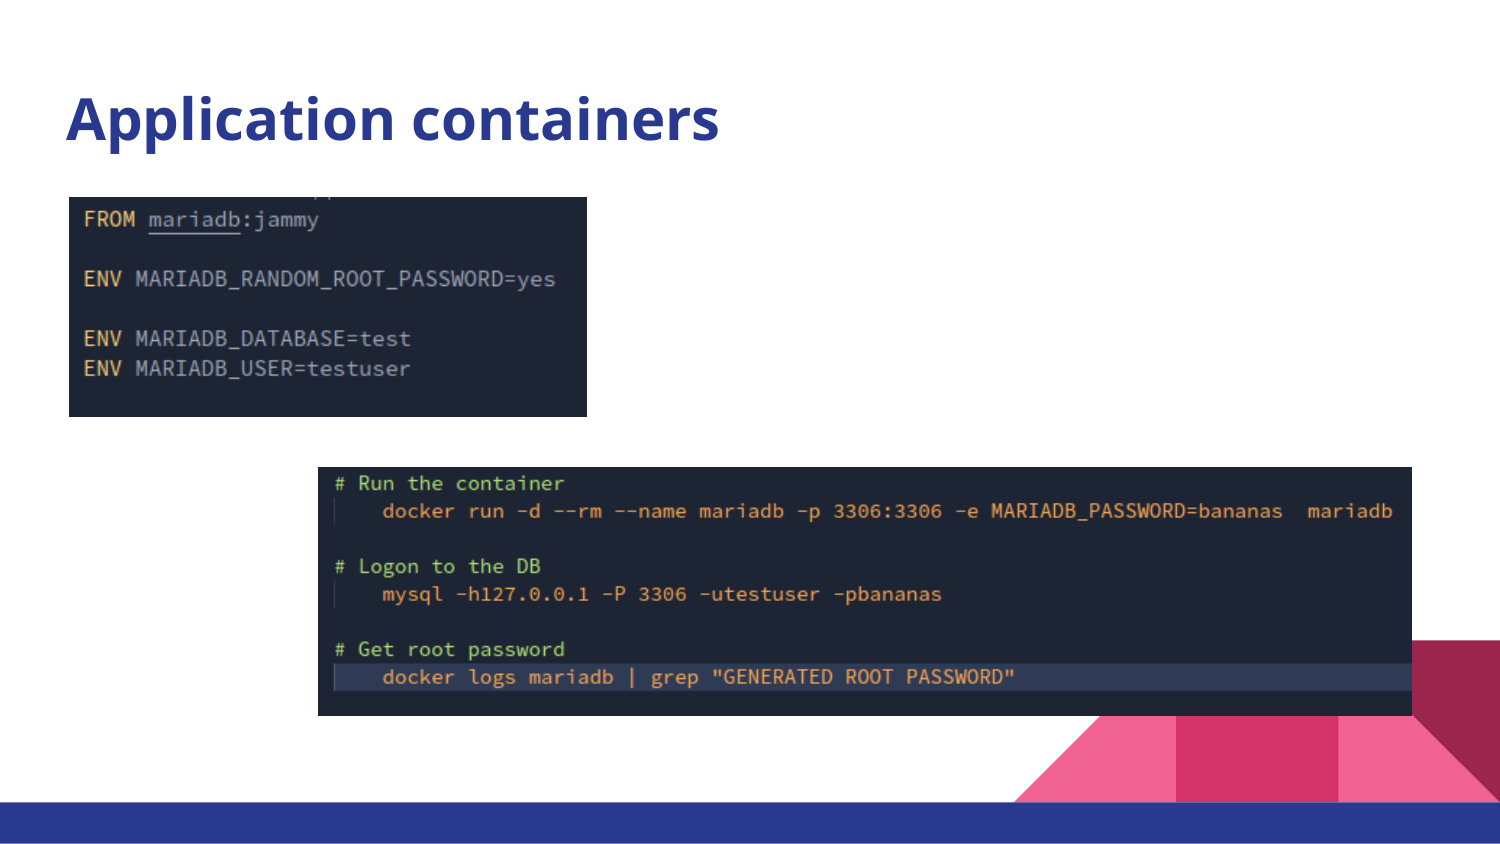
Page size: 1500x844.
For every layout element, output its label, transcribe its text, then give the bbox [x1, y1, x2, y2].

picture [318, 467, 1412, 716]
picture [69, 197, 587, 417]
title Application containers [51, 67, 1449, 167]
